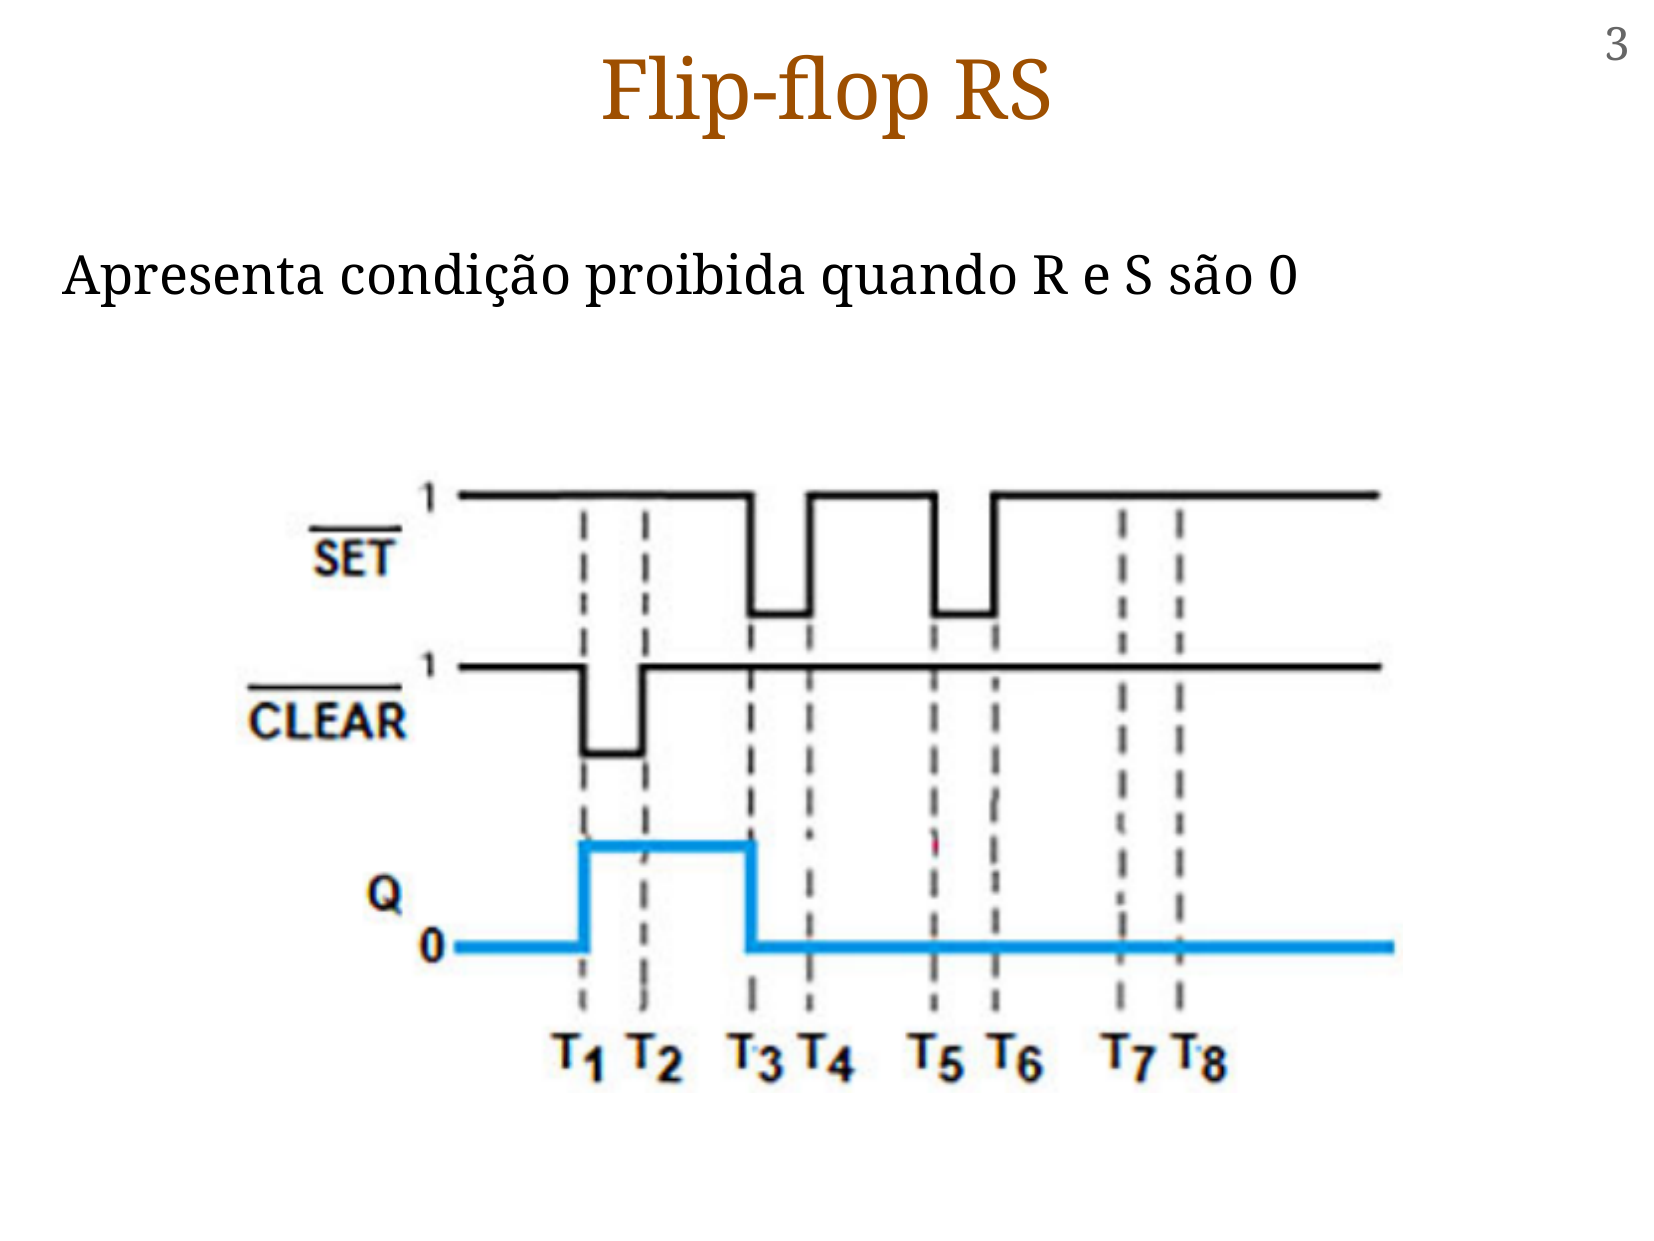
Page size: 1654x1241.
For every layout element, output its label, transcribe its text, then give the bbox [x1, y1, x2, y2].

title Flip-flop RS [59, 29, 1595, 148]
list Apresenta condição proibida quando R e S são 0 [59, 236, 1595, 1211]
picture [226, 470, 1403, 1093]
